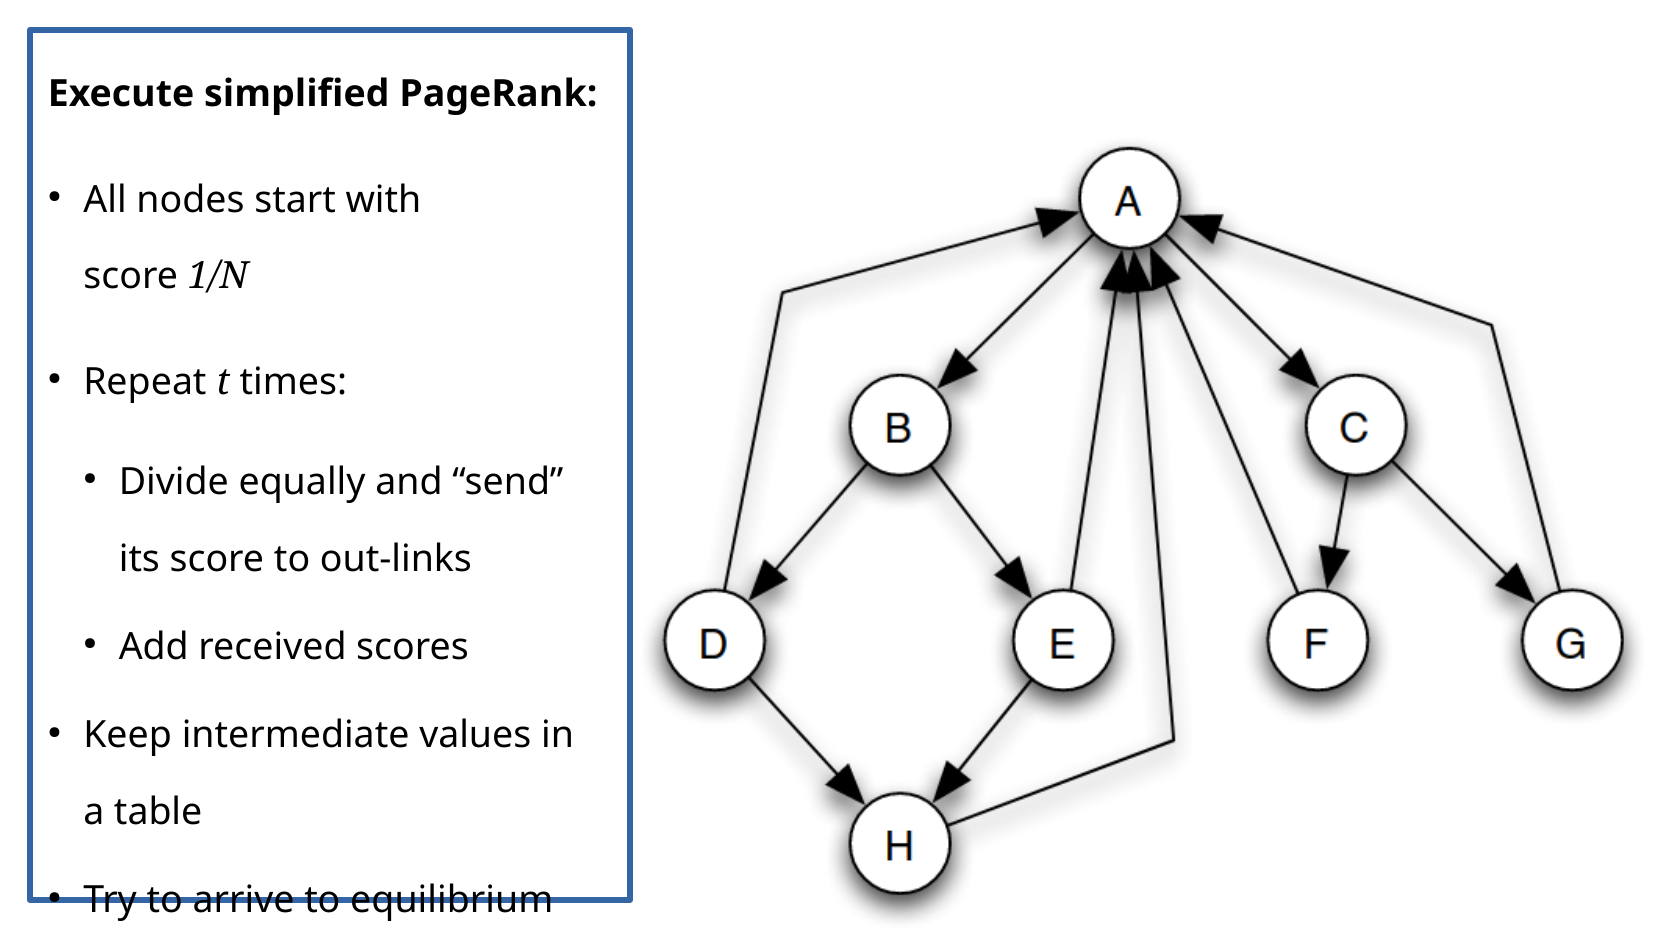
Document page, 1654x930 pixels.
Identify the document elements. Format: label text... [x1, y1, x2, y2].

text_box Execute simplified PageRank: All nodes start with score 1/N Repeat t times: Divide equally and “send” its score to out-links Add received scores Keep intermediate values in a table Try to arrive to equilibrium values [30, 29, 631, 901]
picture [558, 134, 1654, 930]
